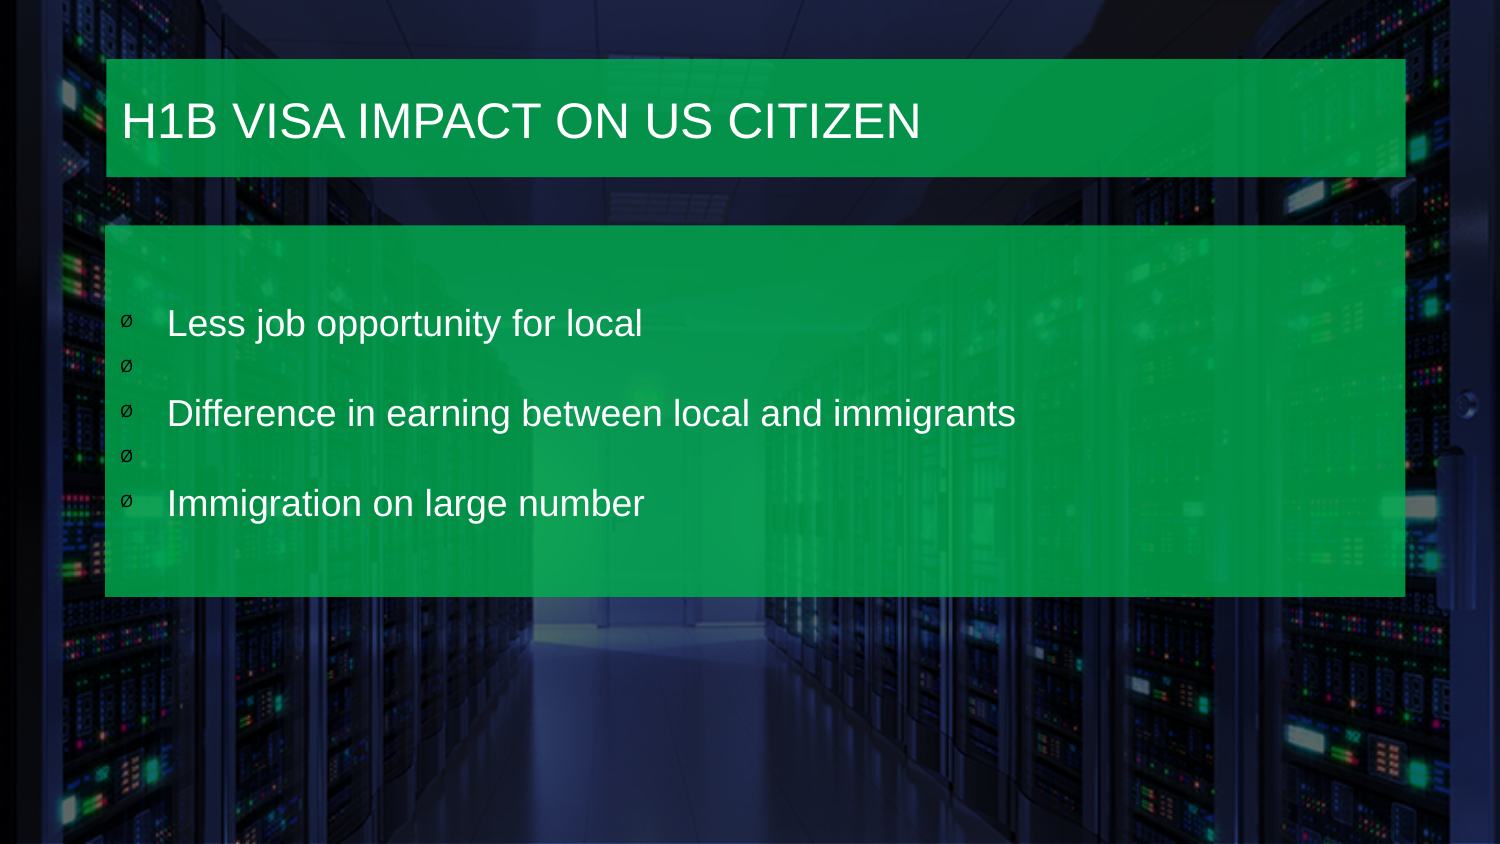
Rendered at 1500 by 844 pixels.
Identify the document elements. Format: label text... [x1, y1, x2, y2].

text_box H1B VISA IMPACT ON US CITIZEN [106, 59, 1406, 177]
text_box [0, 0, 1500, 844]
text_box Less job opportunity for local Difference in earning between local and immigrants Immigration on large number [105, 225, 1405, 597]
